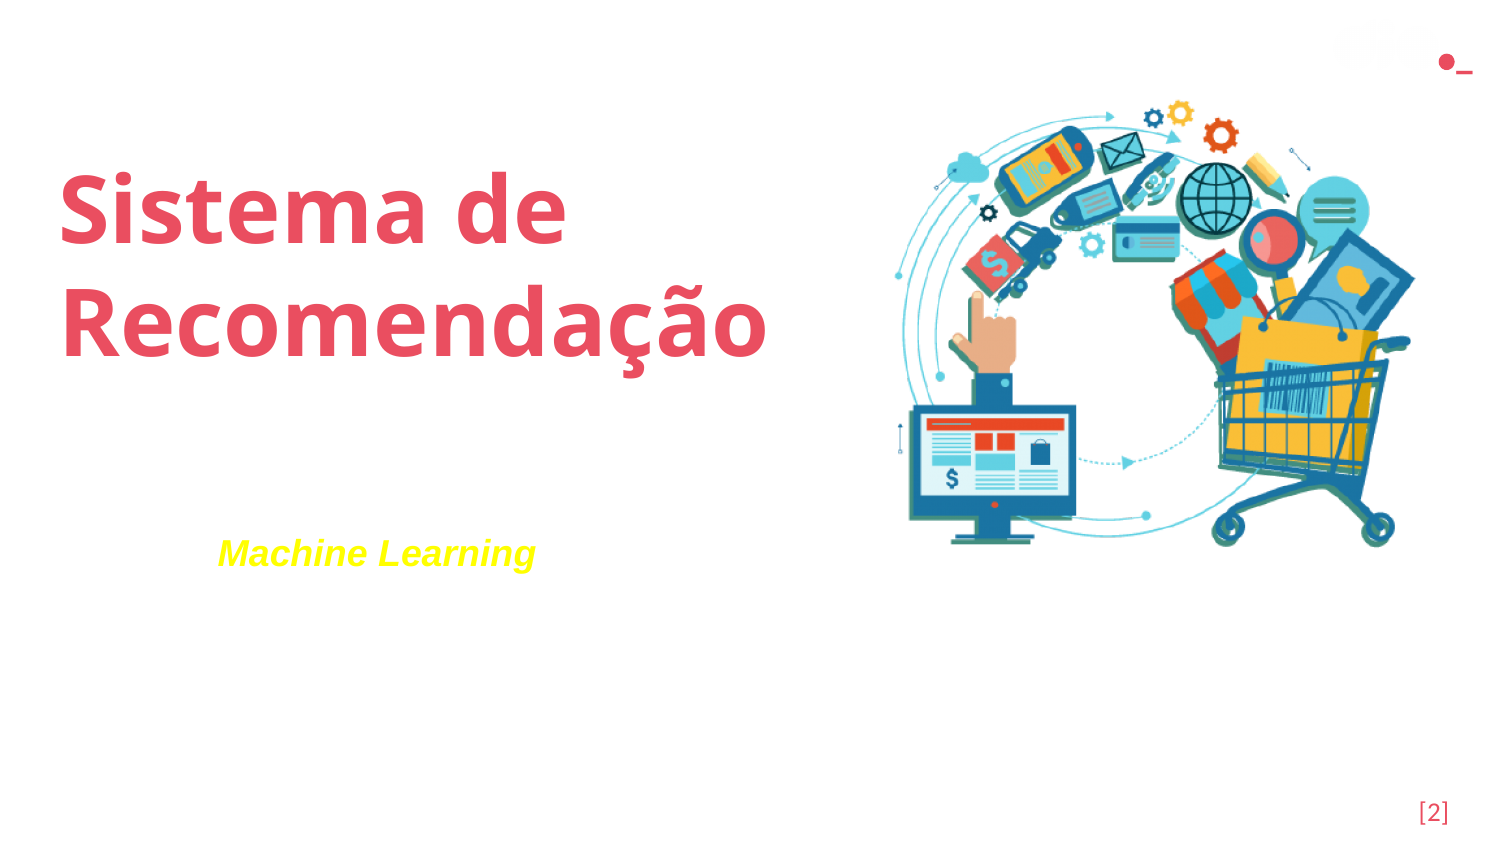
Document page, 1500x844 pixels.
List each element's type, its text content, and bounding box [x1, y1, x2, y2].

slide_number [2] [1403, 779, 1494, 844]
text_box Prof. Dr. Diego Bruno [190, 410, 702, 561]
text_box Sistema de Recomendação [43, 134, 702, 285]
picture [702, 19, 1500, 590]
text_box Machine Learning [0, 513, 618, 590]
